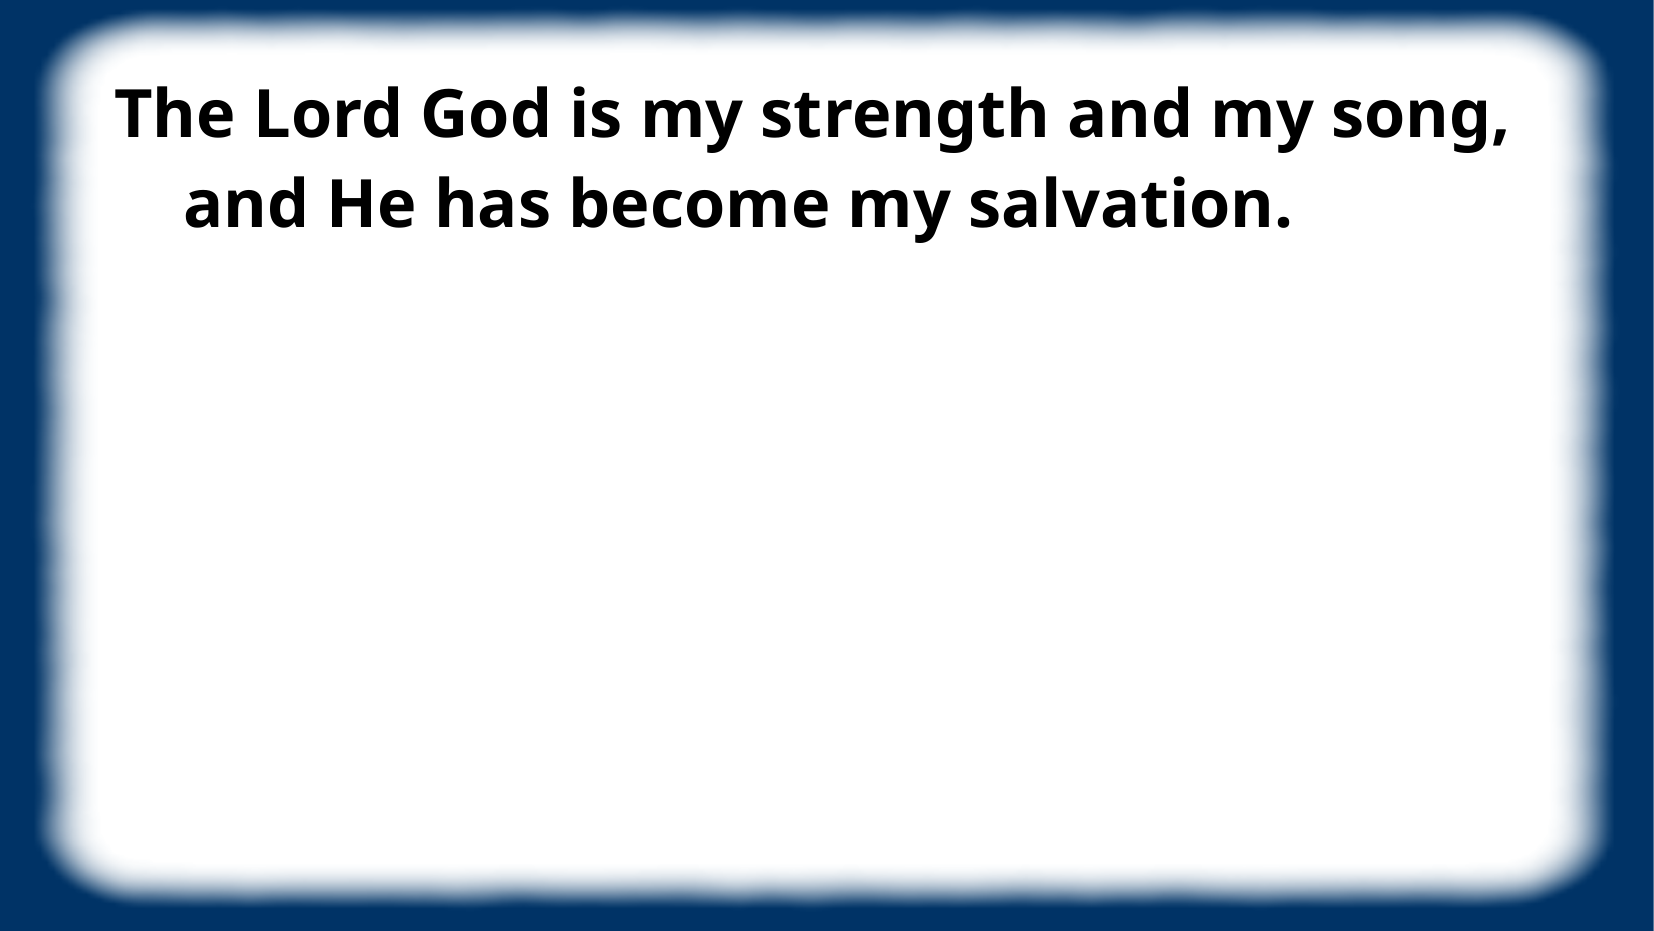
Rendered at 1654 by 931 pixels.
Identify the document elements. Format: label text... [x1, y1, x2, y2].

picture [0, 0, 1654, 931]
text_box The Lord God is my strength and my song, and He has become my salvation. [99, 58, 1570, 271]
